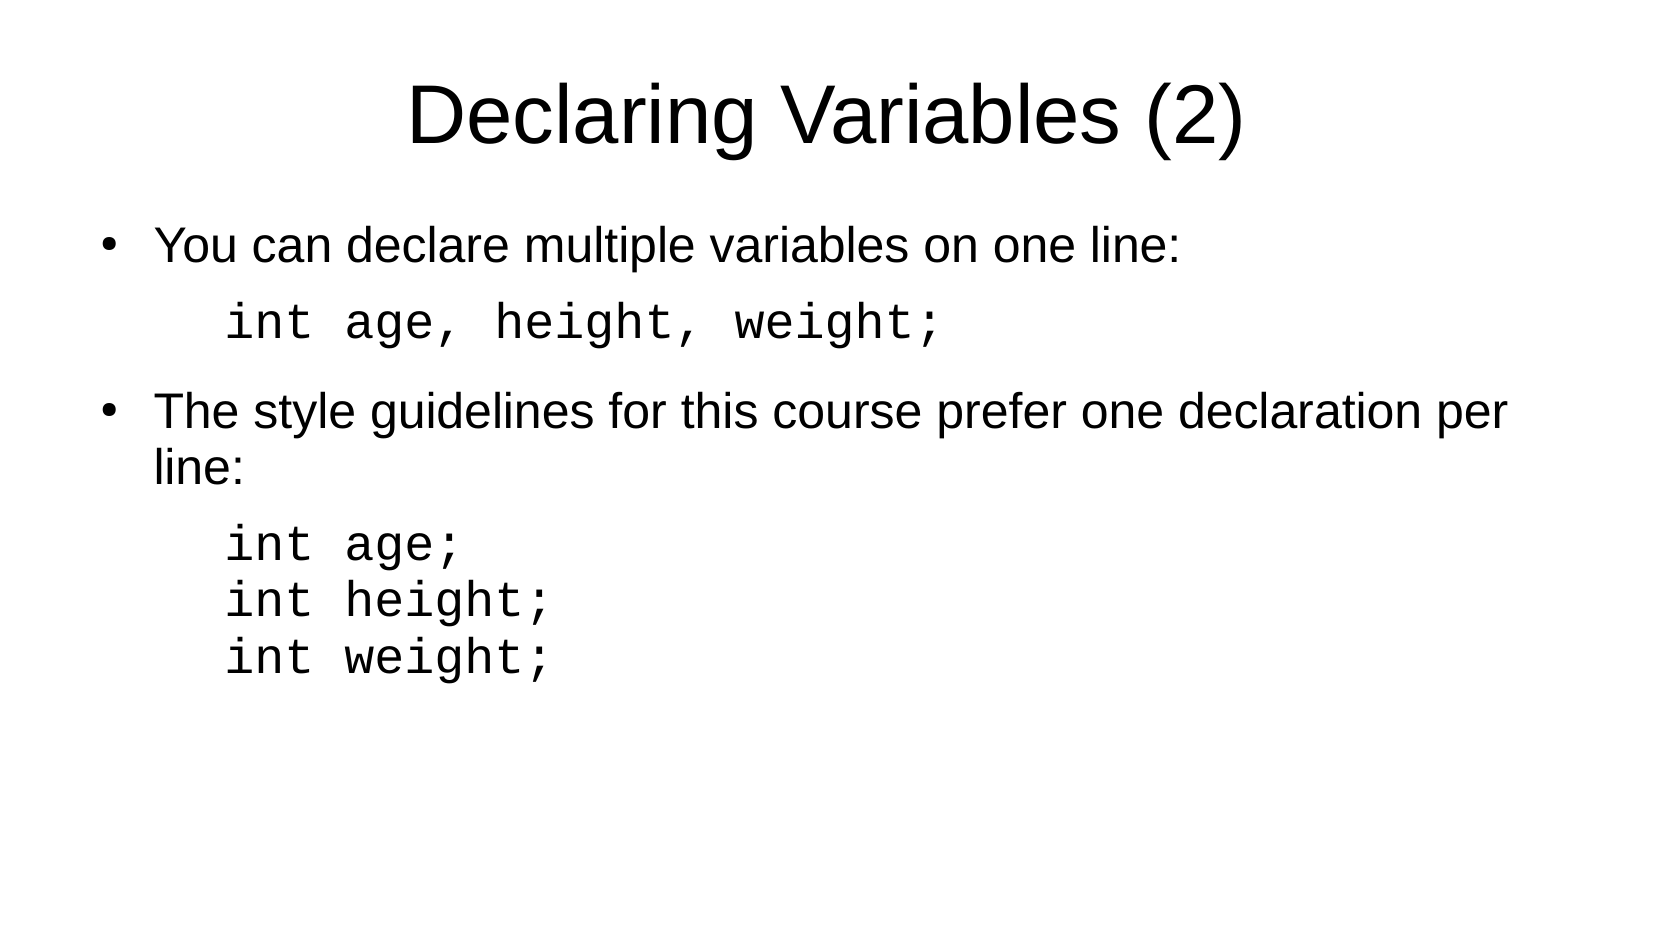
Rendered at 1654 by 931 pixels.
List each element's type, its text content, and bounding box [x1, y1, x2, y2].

list You can declare multiple variables on one line: int age, height, weight; The style guidelines for this course prefer one declaration per line: int age; int height; int weight; [82, 217, 1571, 758]
title Declaring Variables (2) [82, 37, 1571, 193]
